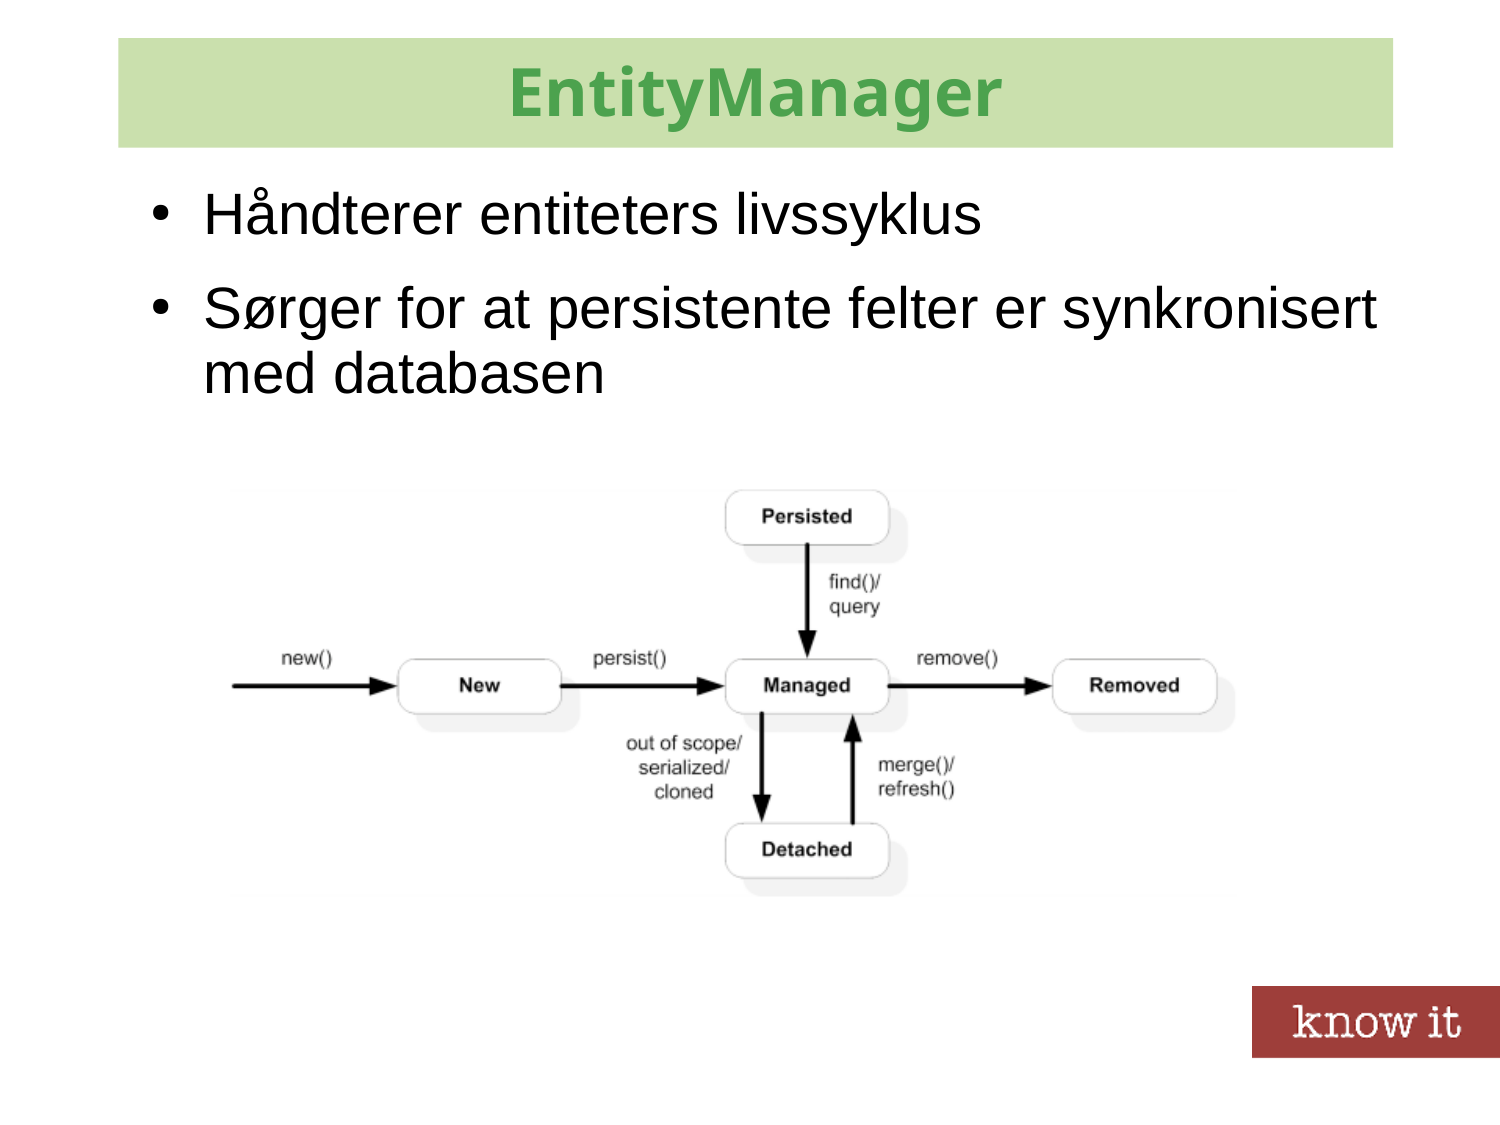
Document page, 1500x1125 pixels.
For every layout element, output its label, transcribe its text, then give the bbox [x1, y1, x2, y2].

list Håndterer entiteters livssyklus Sørger for at persistente felter er synkronisert med databasen [132, 181, 1392, 406]
picture [226, 474, 1240, 903]
picture [1252, 986, 1500, 1058]
text_box EntityManager [118, 38, 1394, 148]
